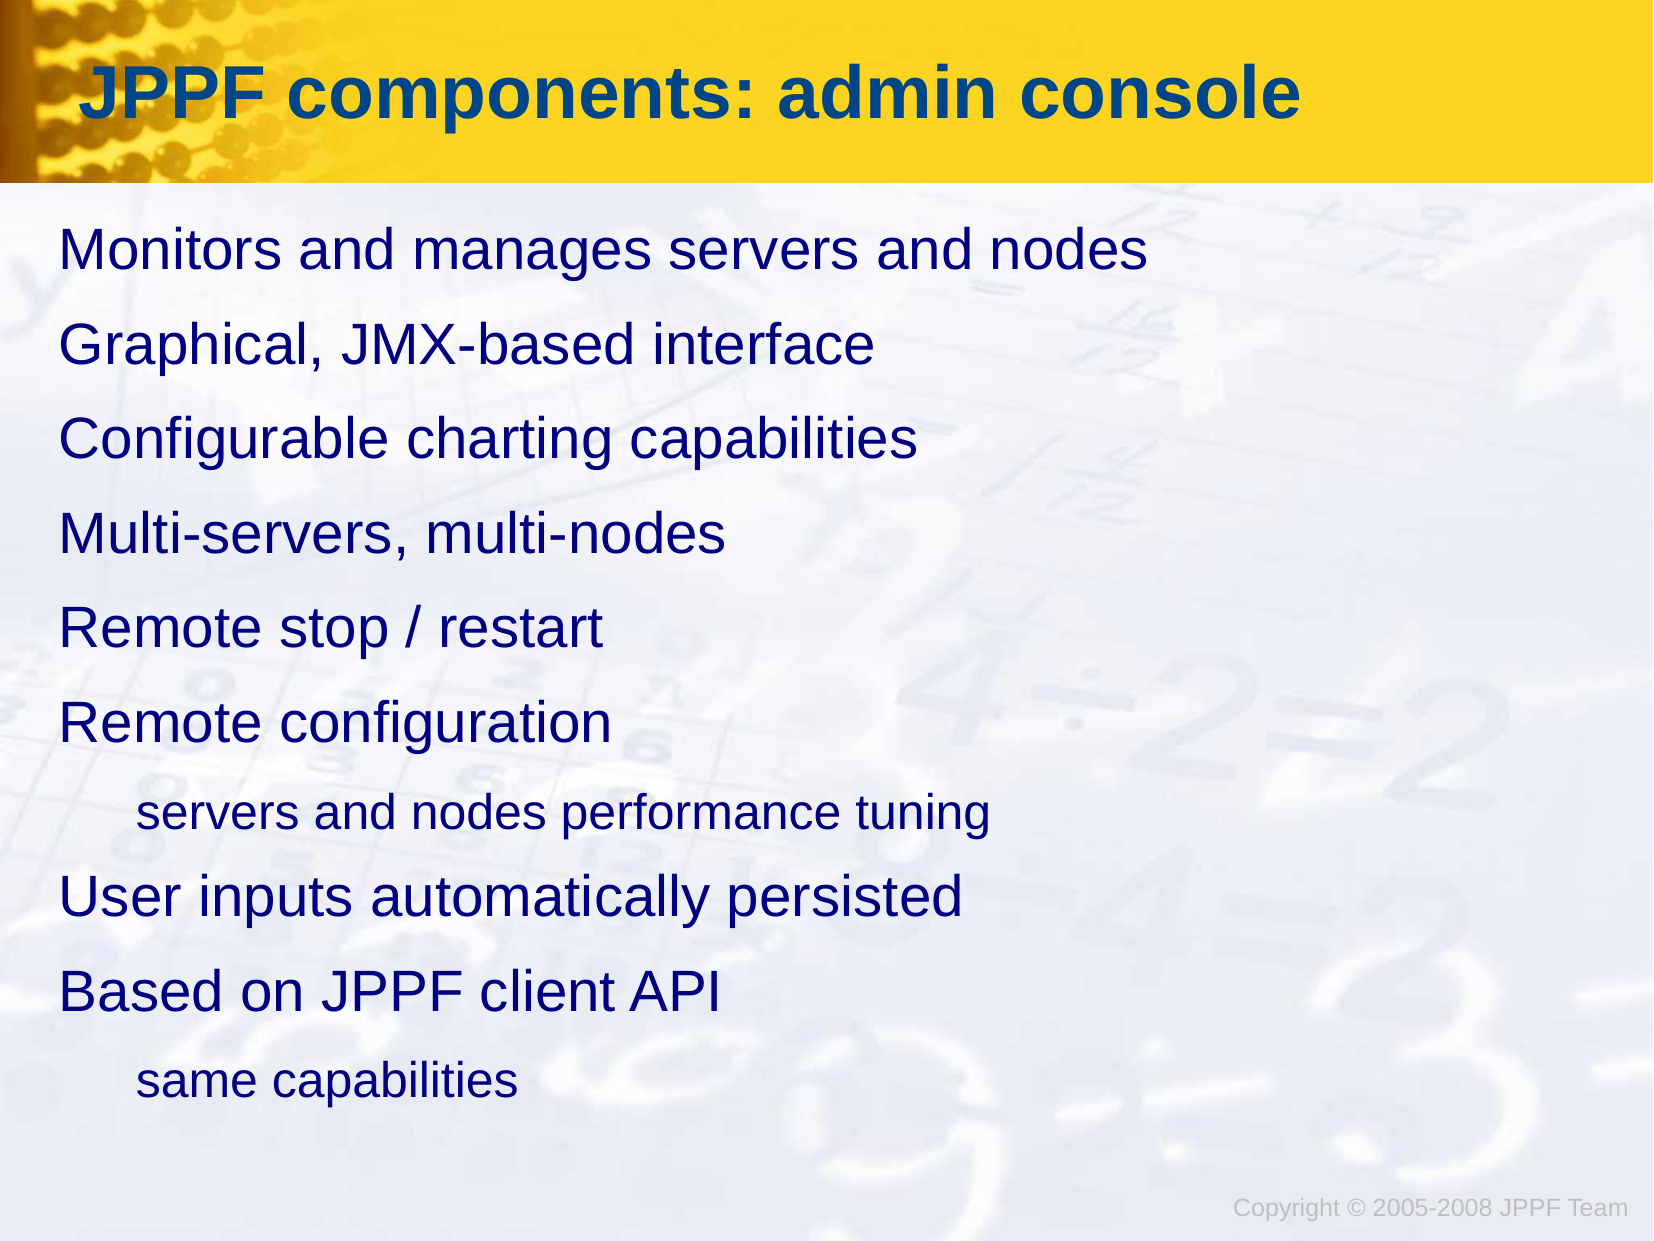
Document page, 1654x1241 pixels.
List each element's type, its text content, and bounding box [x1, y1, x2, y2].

list Monitors and manages servers and nodes Graphical, JMX-based interface Configurable charting capabilities Multi-servers, multi-nodes Remote stop / restart Remote configuration servers and nodes performance tuning User inputs automatically persisted Based on JPPF client API same capabilities [41, 217, 1529, 1216]
title JPPF components: admin console [78, 17, 1567, 168]
picture [0, 0, 1654, 1241]
